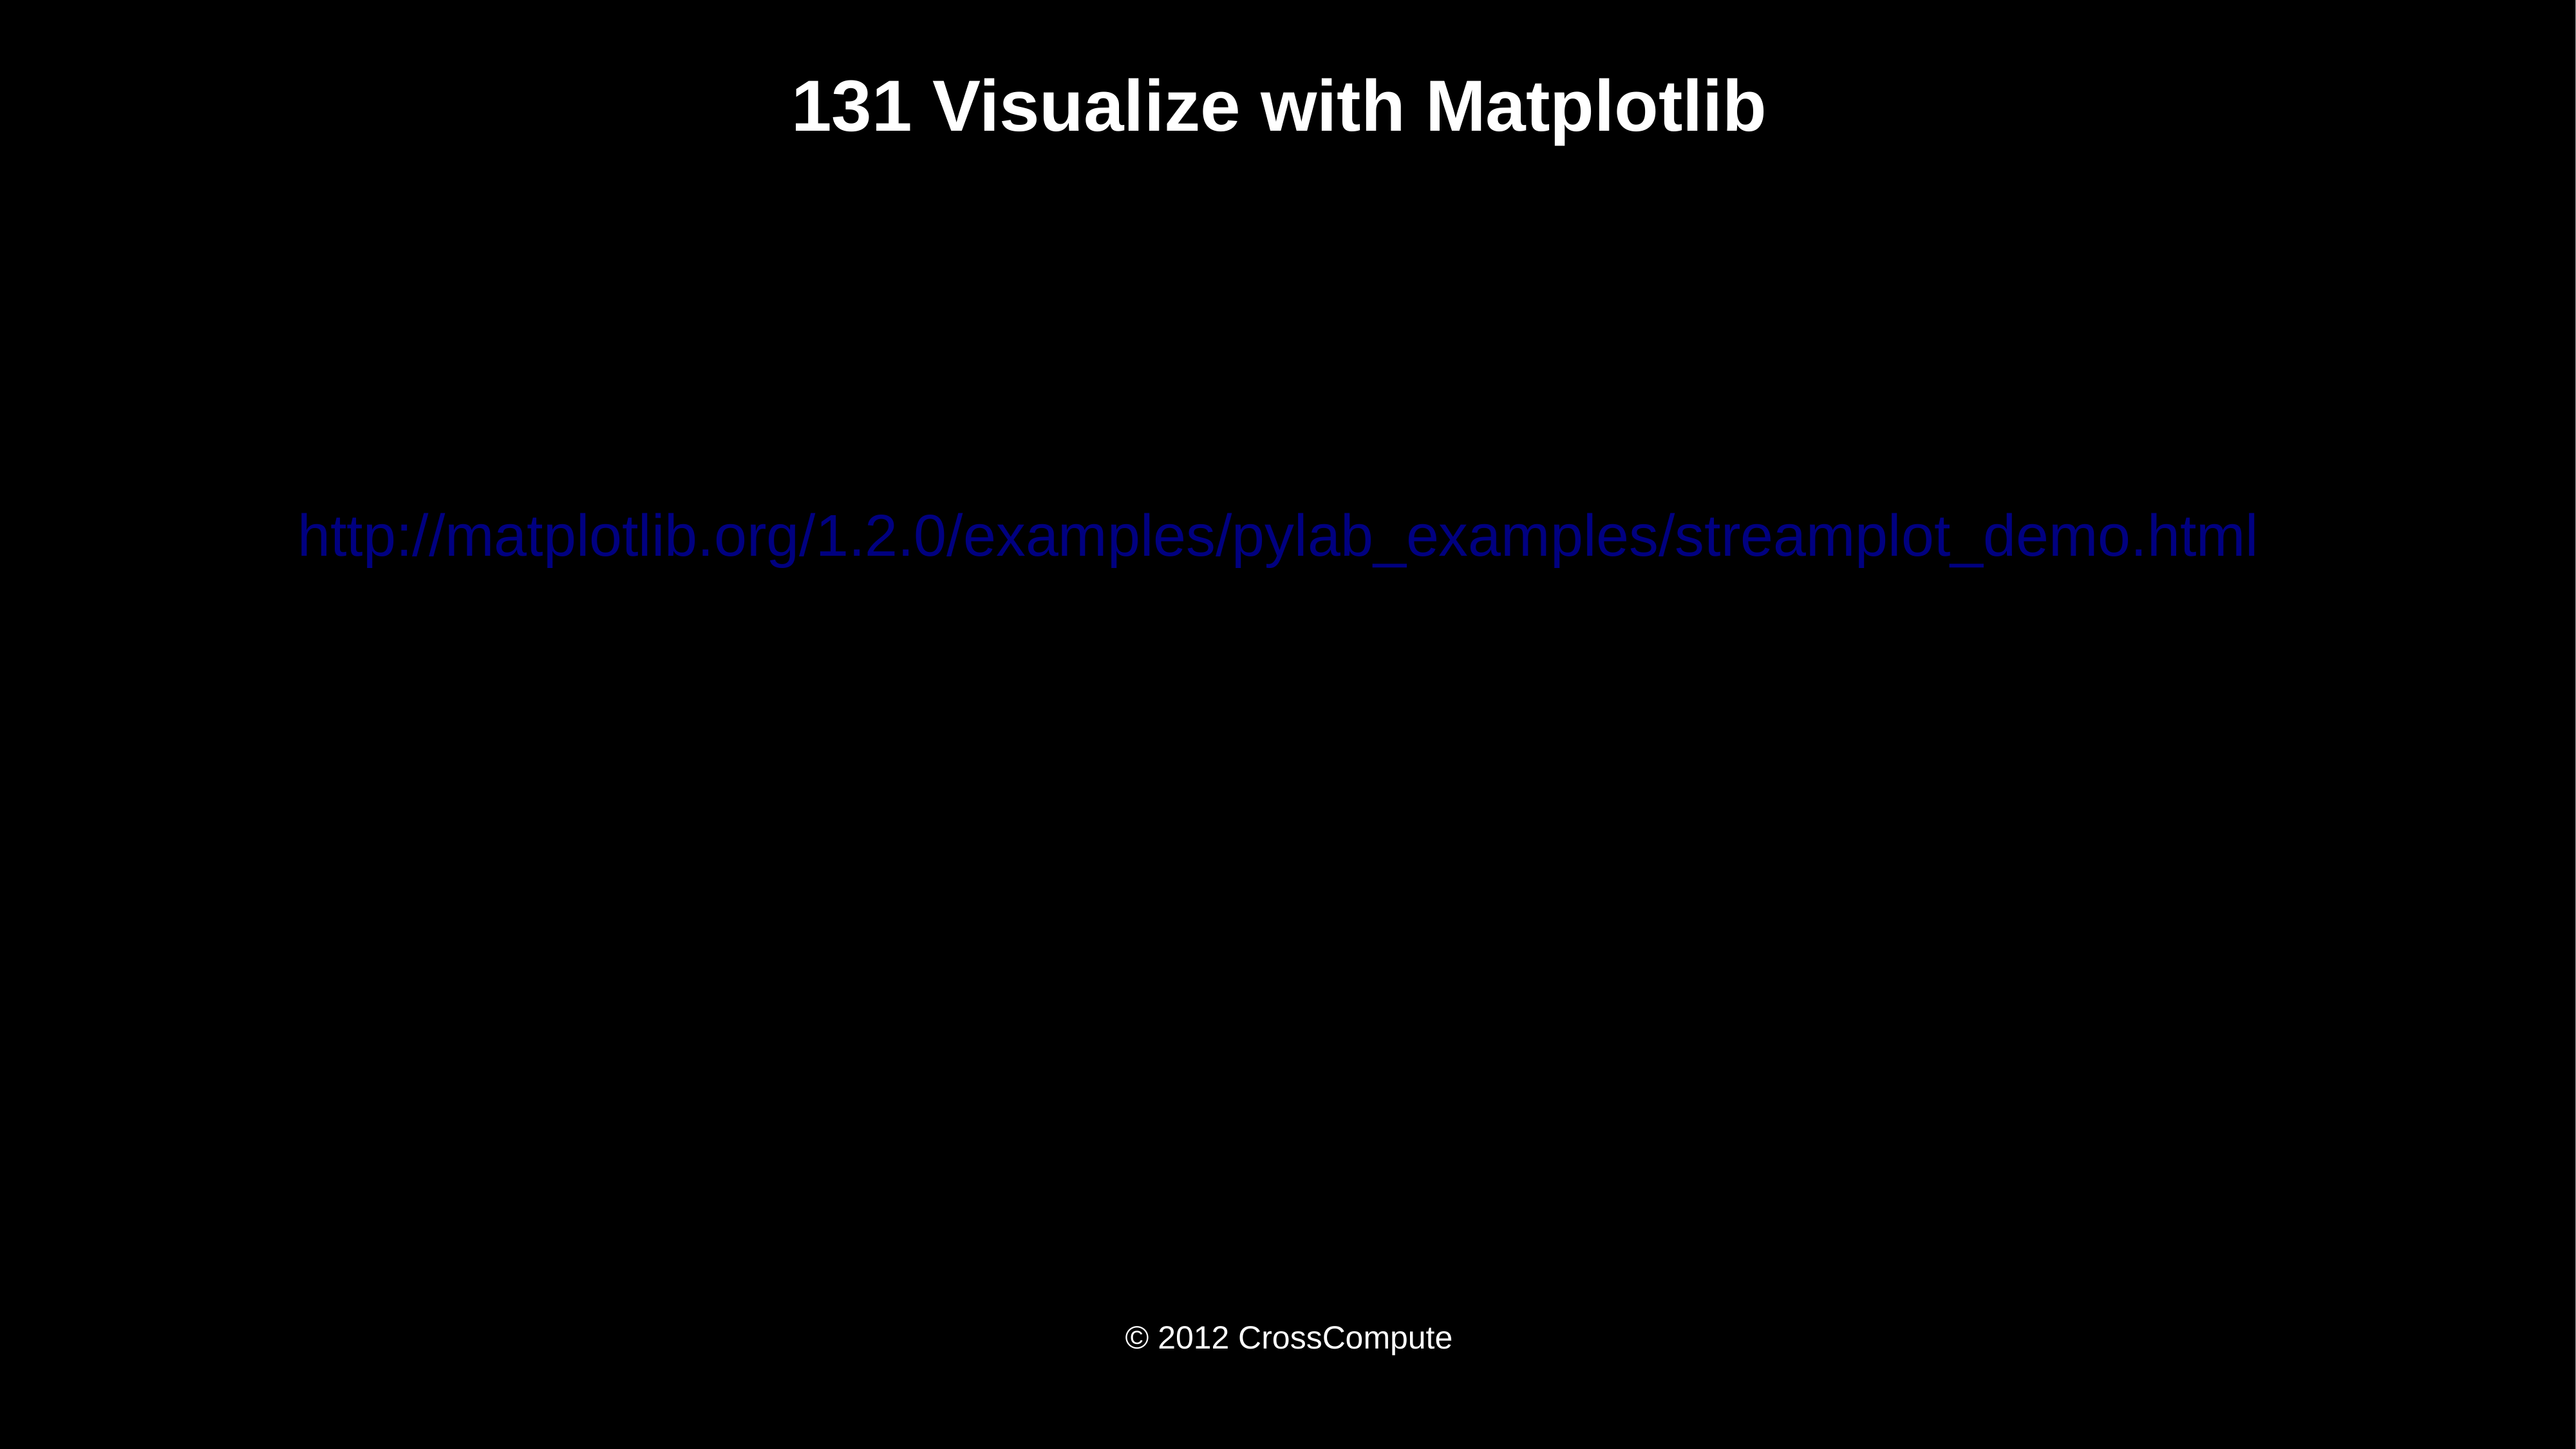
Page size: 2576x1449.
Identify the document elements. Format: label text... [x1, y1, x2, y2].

list http://matplotlib.org/1.2.0/examples/pylab_examples/streamplot_demo.html [72, 231, 2488, 1073]
title 131 Visualize with Matplotlib [72, 19, 2488, 193]
